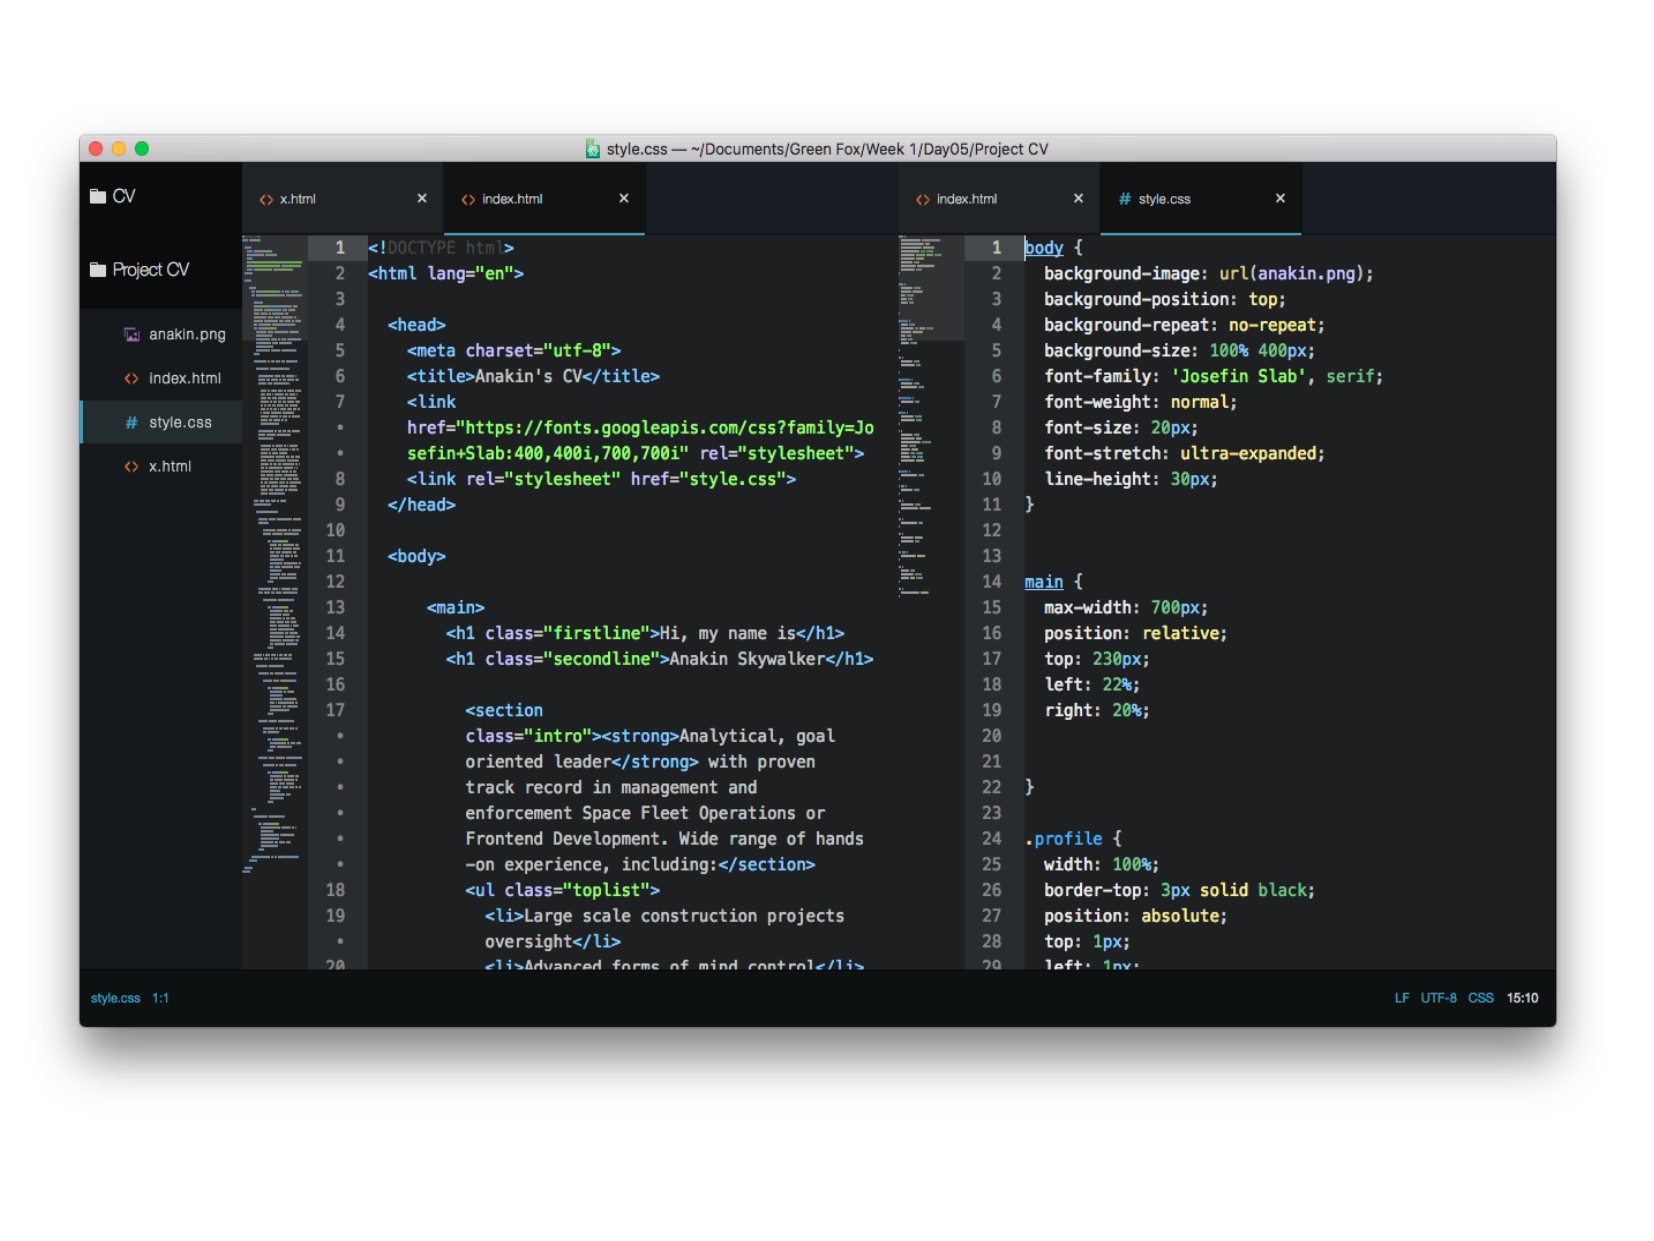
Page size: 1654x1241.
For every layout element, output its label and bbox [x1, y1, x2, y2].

picture [15, 96, 1621, 1126]
